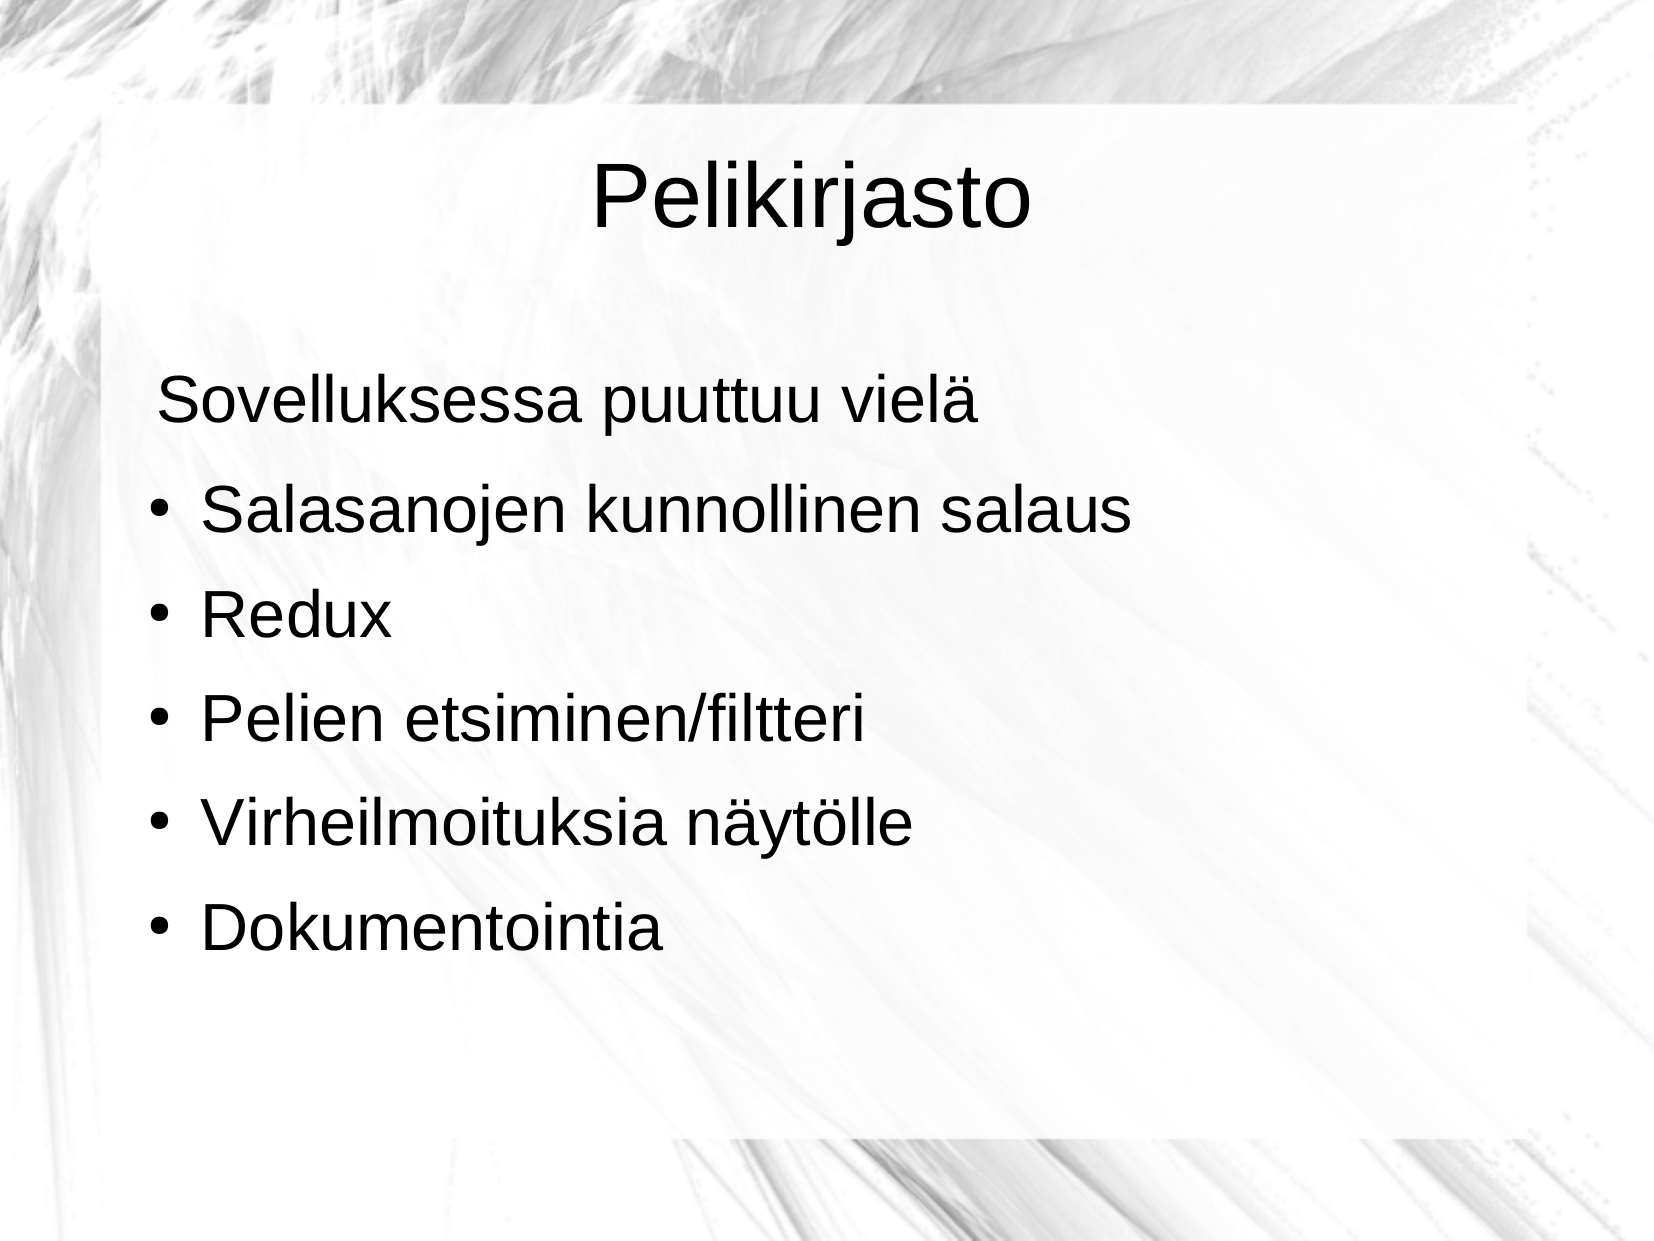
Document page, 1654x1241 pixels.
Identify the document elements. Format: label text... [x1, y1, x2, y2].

picture [0, 0, 1654, 1241]
text_box Sovelluksessa puuttuu vielä [141, 354, 1394, 444]
list Salasanojen kunnollinen salaus Redux Pelien etsiminen/filtteri Virheilmoituksia näytölle Dokumentointia [129, 472, 1583, 965]
title Pelikirjasto [118, 112, 1506, 281]
